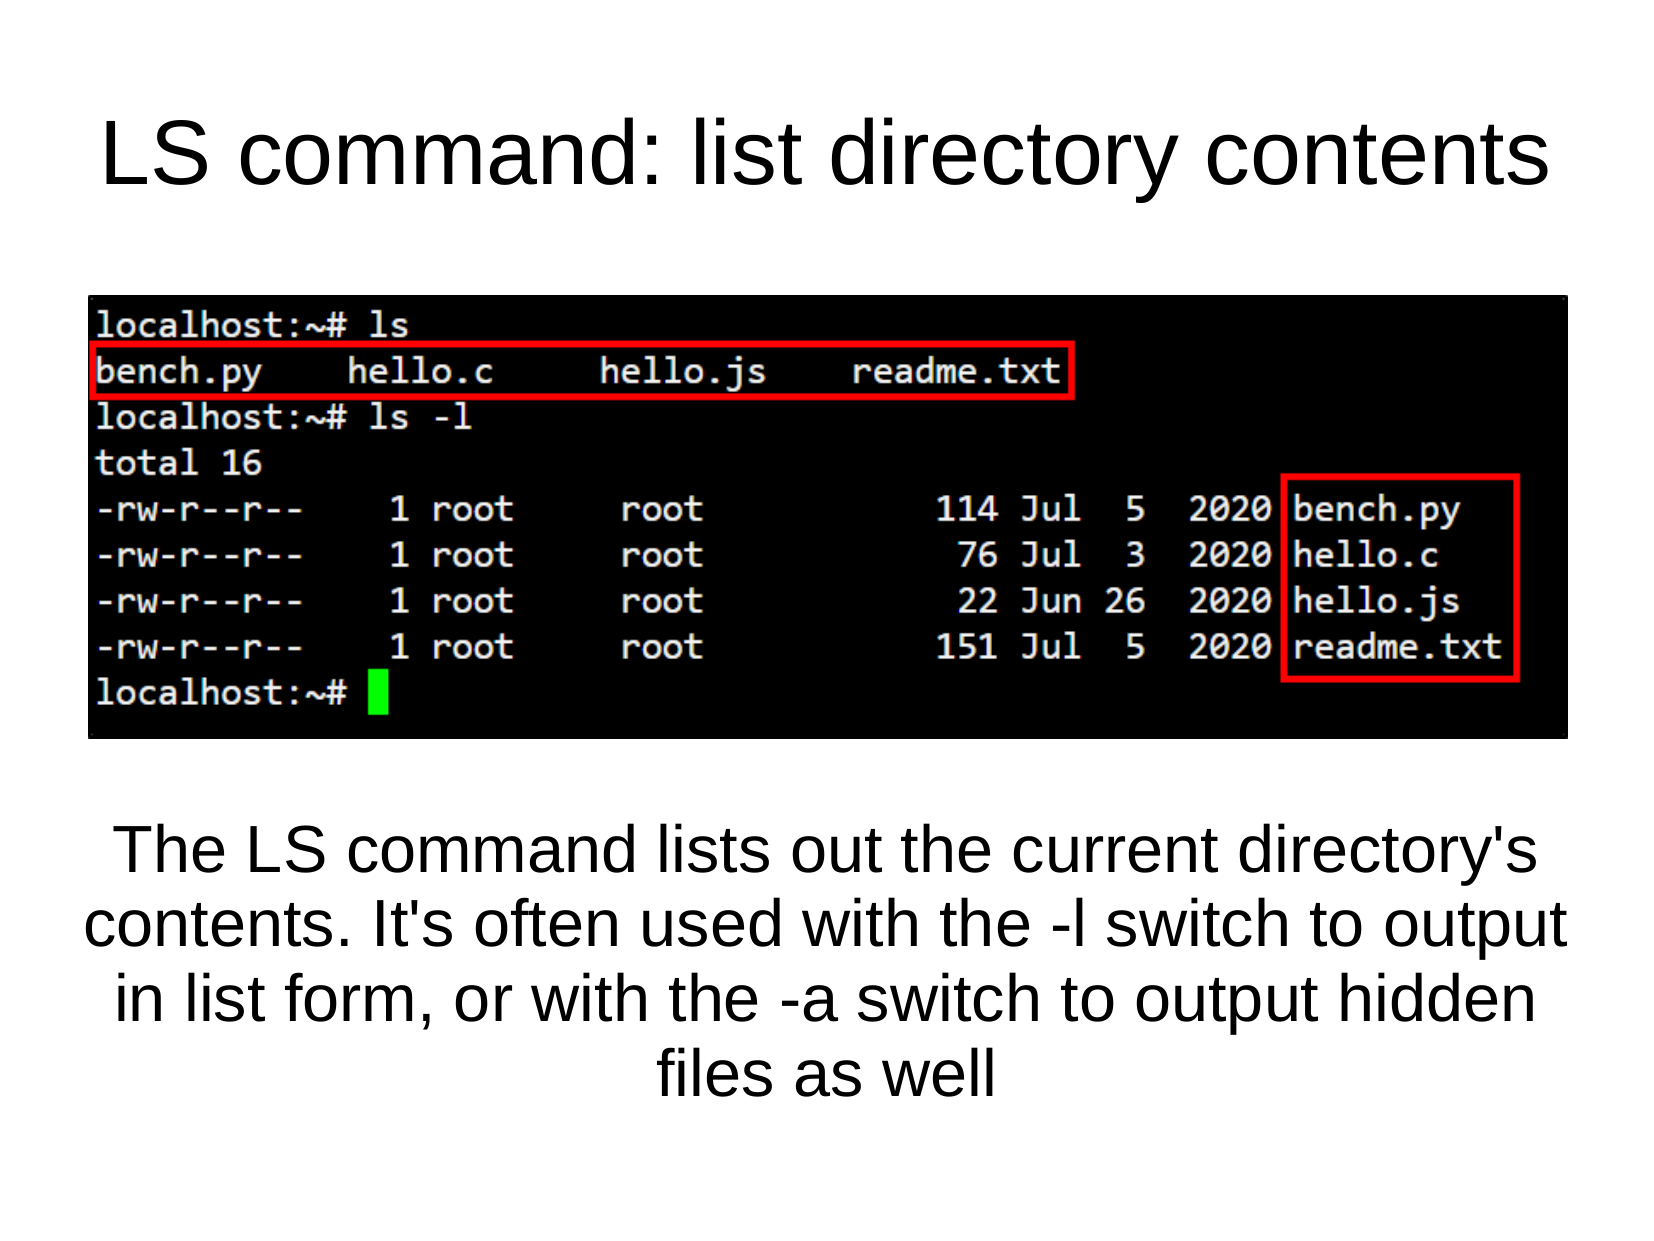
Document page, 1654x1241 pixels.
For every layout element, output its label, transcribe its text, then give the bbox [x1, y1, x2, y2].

title LS command: list directory contents [82, 49, 1571, 257]
subtitle The LS command lists out the current directory's contents. It's often used with the -l switch to output in list form, or with the -a switch to output hidden files as well [82, 288, 1571, 1111]
picture [88, 295, 1568, 739]
